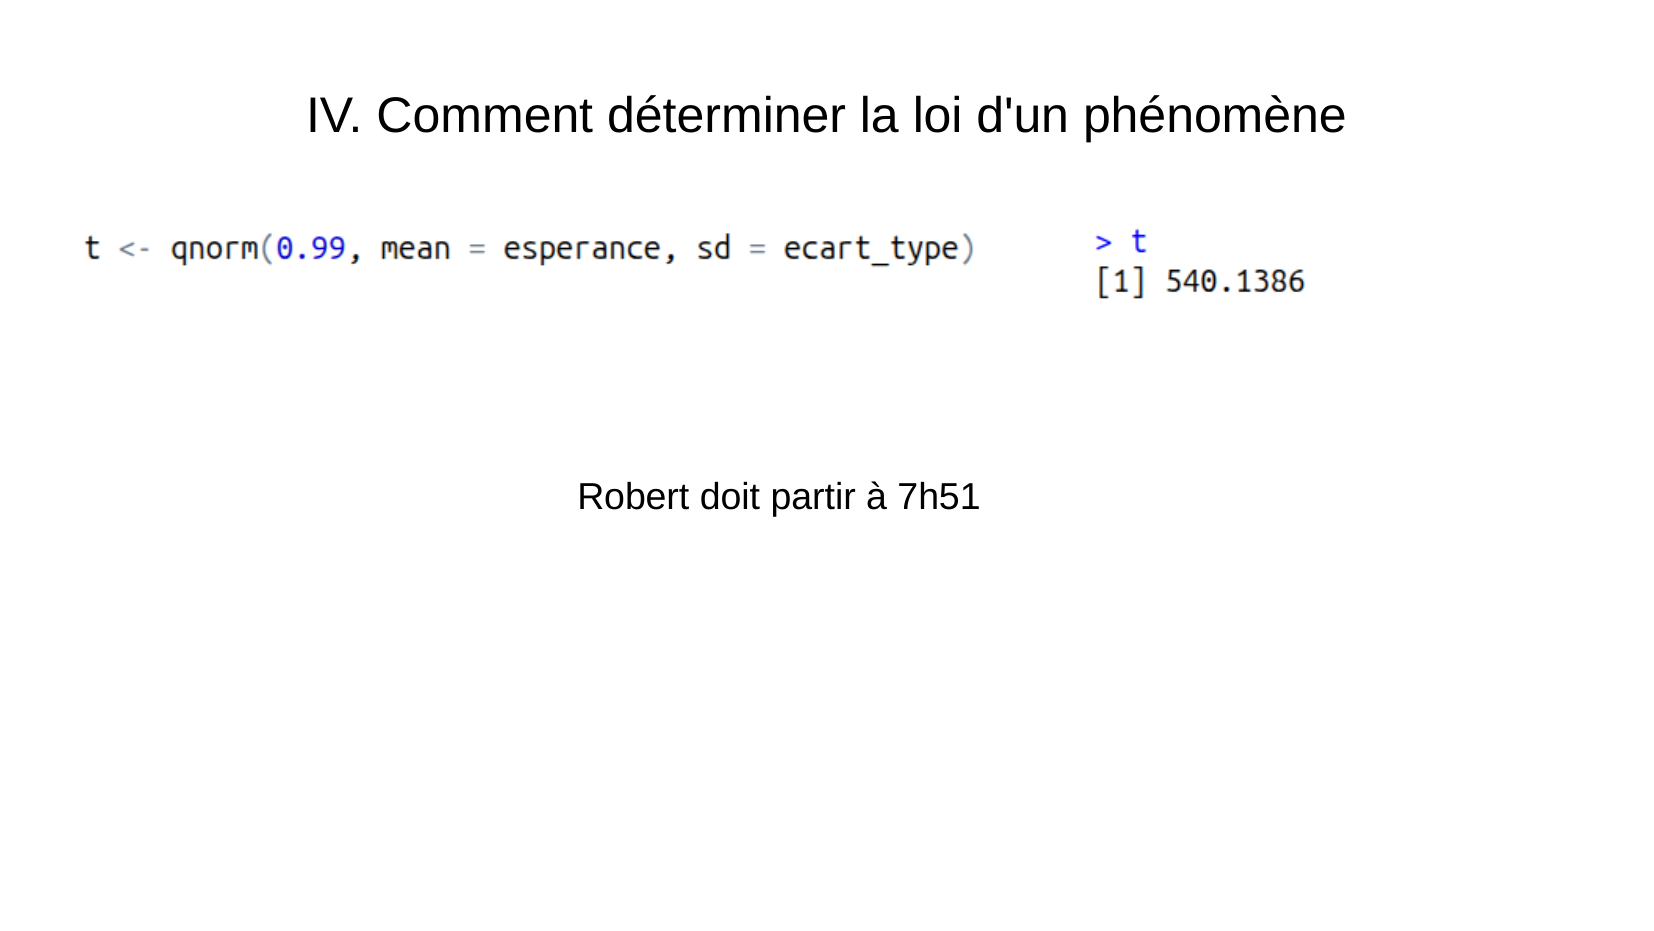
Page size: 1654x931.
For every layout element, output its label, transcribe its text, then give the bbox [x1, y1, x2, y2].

text_box Robert doit partir à 7h51 [562, 468, 997, 526]
title IV. Comment déterminer la loi d'un phénomène [82, 37, 1571, 193]
picture [1087, 224, 1316, 300]
picture [75, 224, 985, 280]
